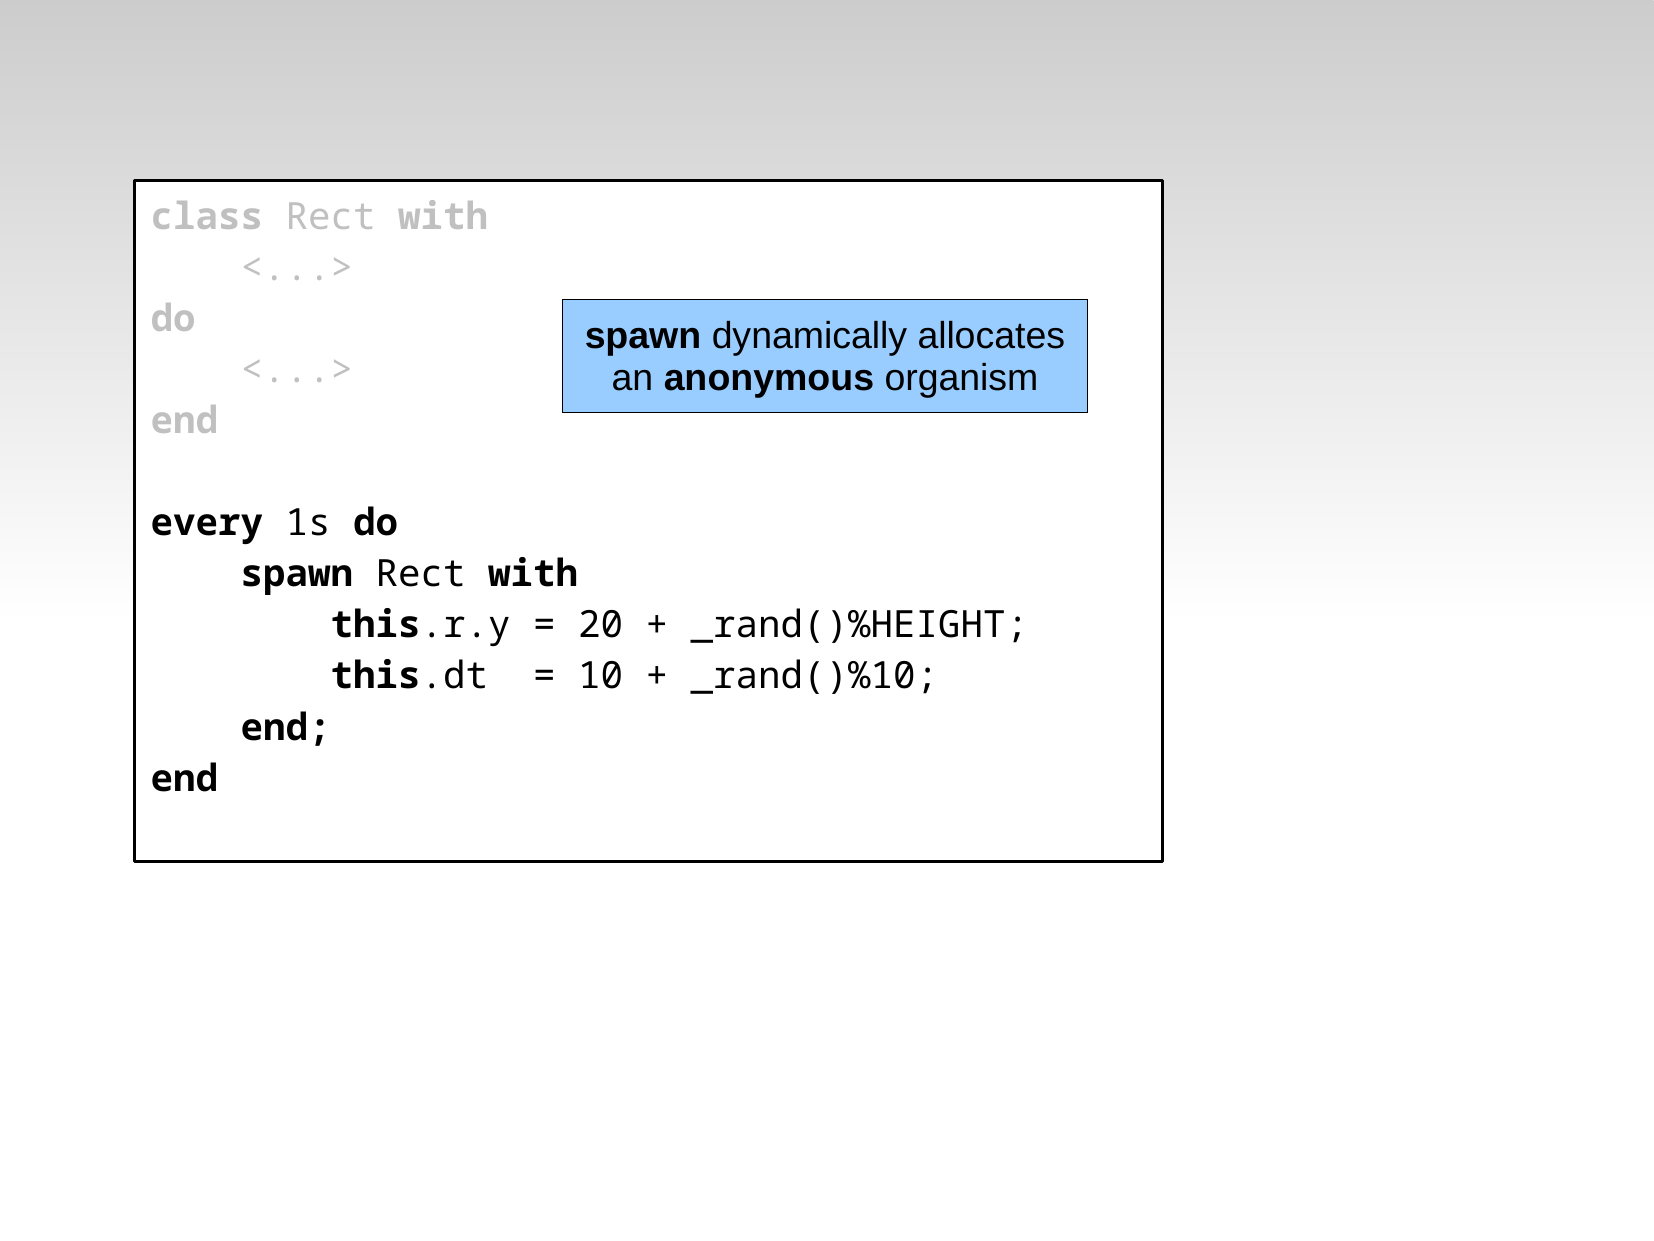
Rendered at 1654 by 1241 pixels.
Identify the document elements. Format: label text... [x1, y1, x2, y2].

text_box spawn dynamically allocates an anonymous organism [562, 299, 1088, 413]
text_box class Rect with <...> do <...> end every 1s do spawn Rect with this.r.y = 20 + _rand()%HEIGHT; this.dt = 10 + _rand()%10; end; end [134, 180, 1163, 779]
